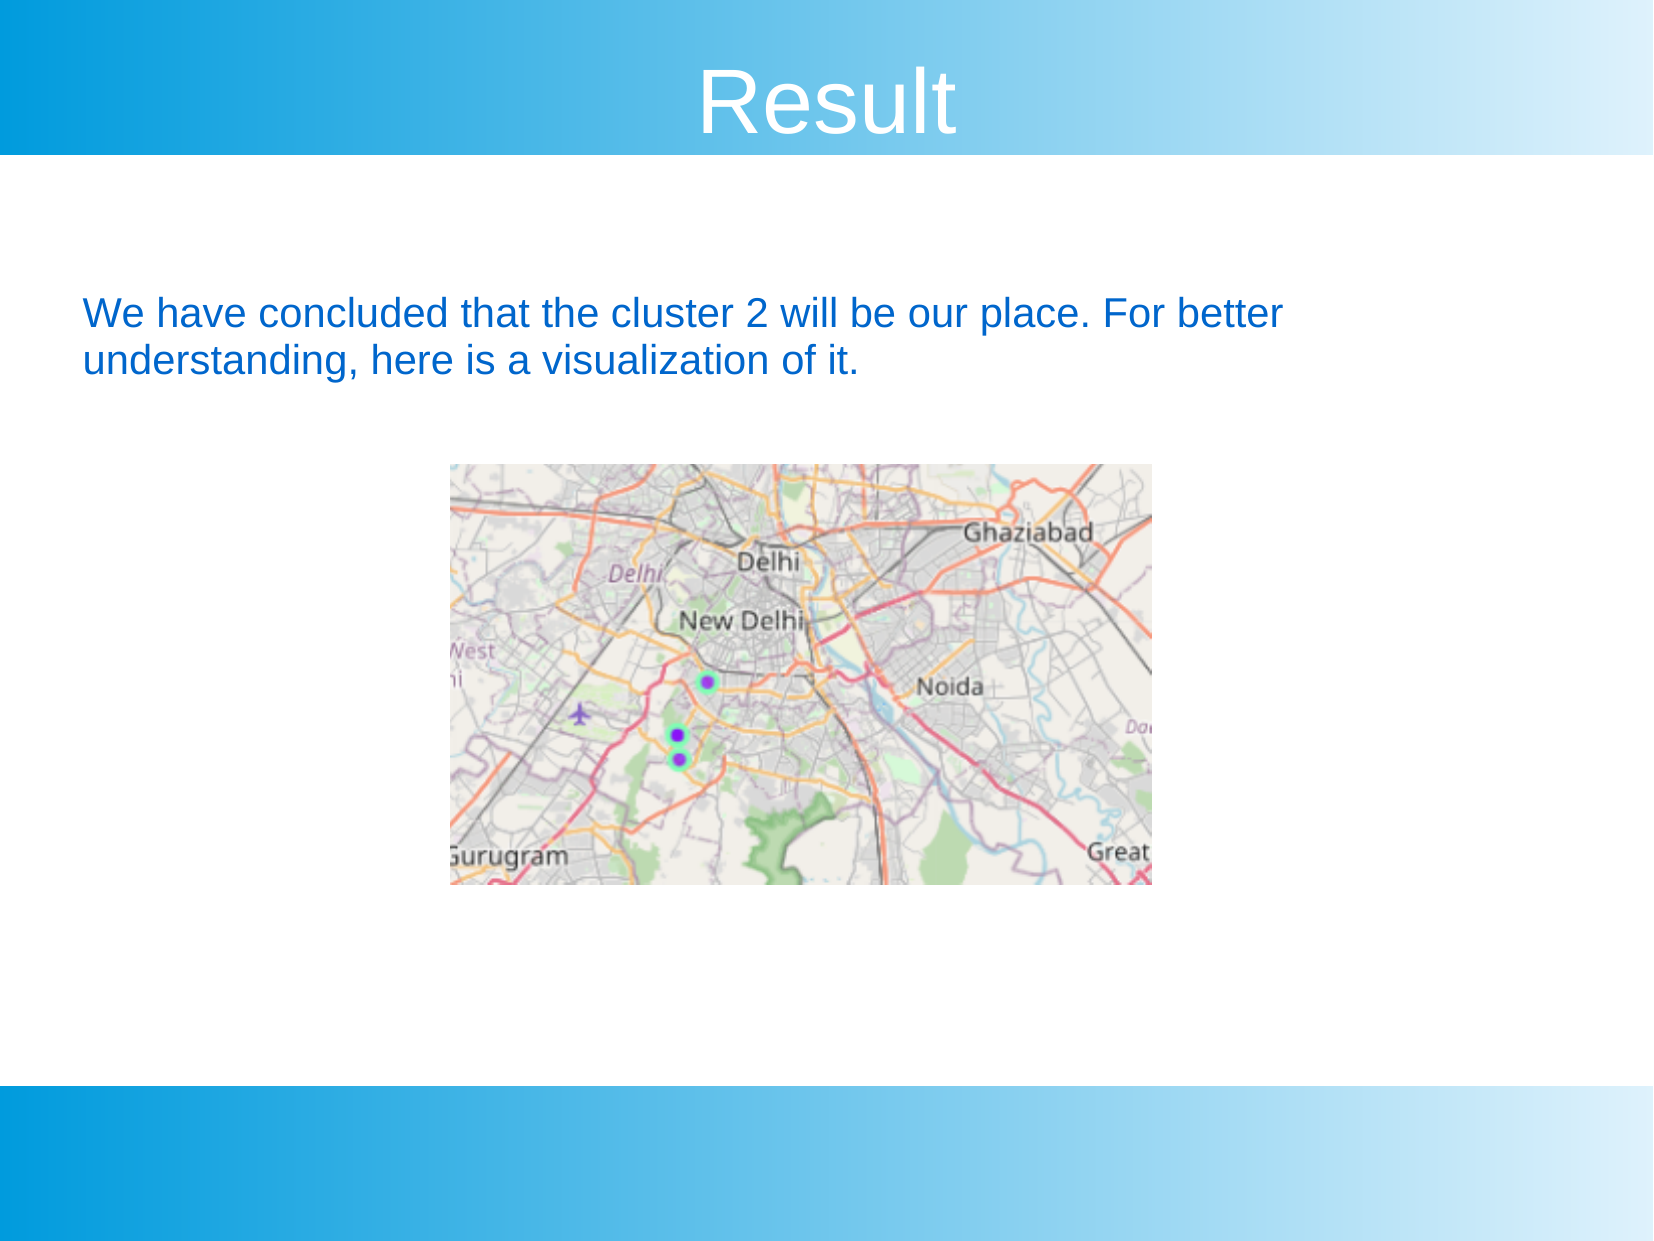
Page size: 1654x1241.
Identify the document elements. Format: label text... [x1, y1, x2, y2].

picture [450, 464, 1152, 885]
list We have concluded that the cluster 2 will be our place. For better understanding, here is a visualization of it. [82, 290, 1571, 1010]
title Result [82, 49, 1571, 155]
